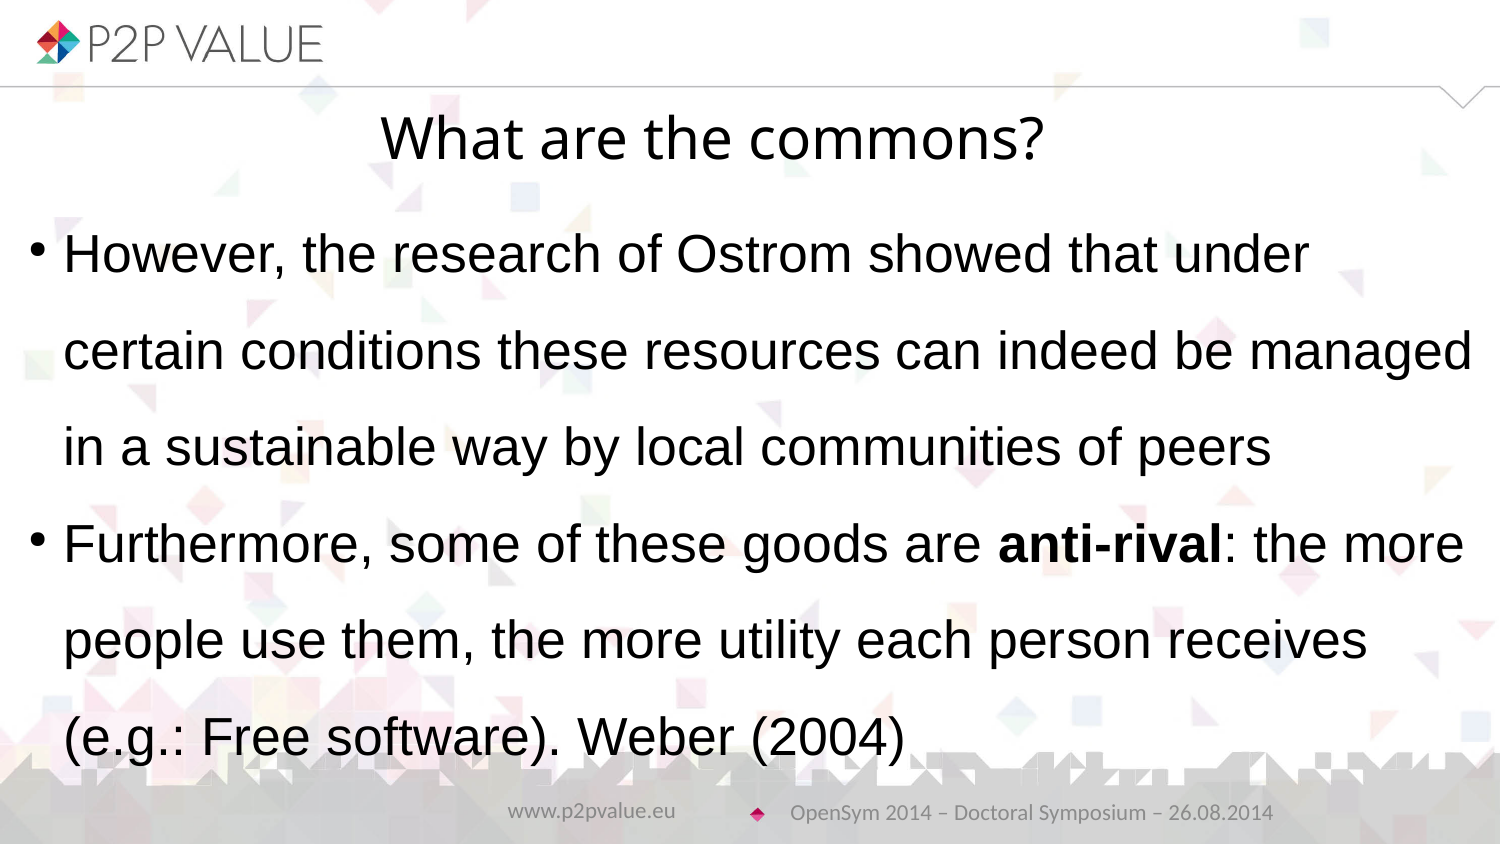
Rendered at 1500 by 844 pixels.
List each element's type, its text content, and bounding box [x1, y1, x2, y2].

text_box www.p2pvalue.eu [501, 789, 720, 829]
picture [0, 0, 1500, 844]
subtitle However, the research of Ostrom showed that under certain conditions these resources can indeed be managed in a sustainable way by local communities of peers Furthermore, some of these goods are anti-rival: the more people use them, the more utility each person receives (e.g.: Free software). Weber (2004) [15, 180, 1496, 781]
text_box OpenSym 2014 – Doctoral Symposium – 26.08.2014 [777, 788, 1470, 834]
title What are the commons? [60, 92, 1366, 180]
